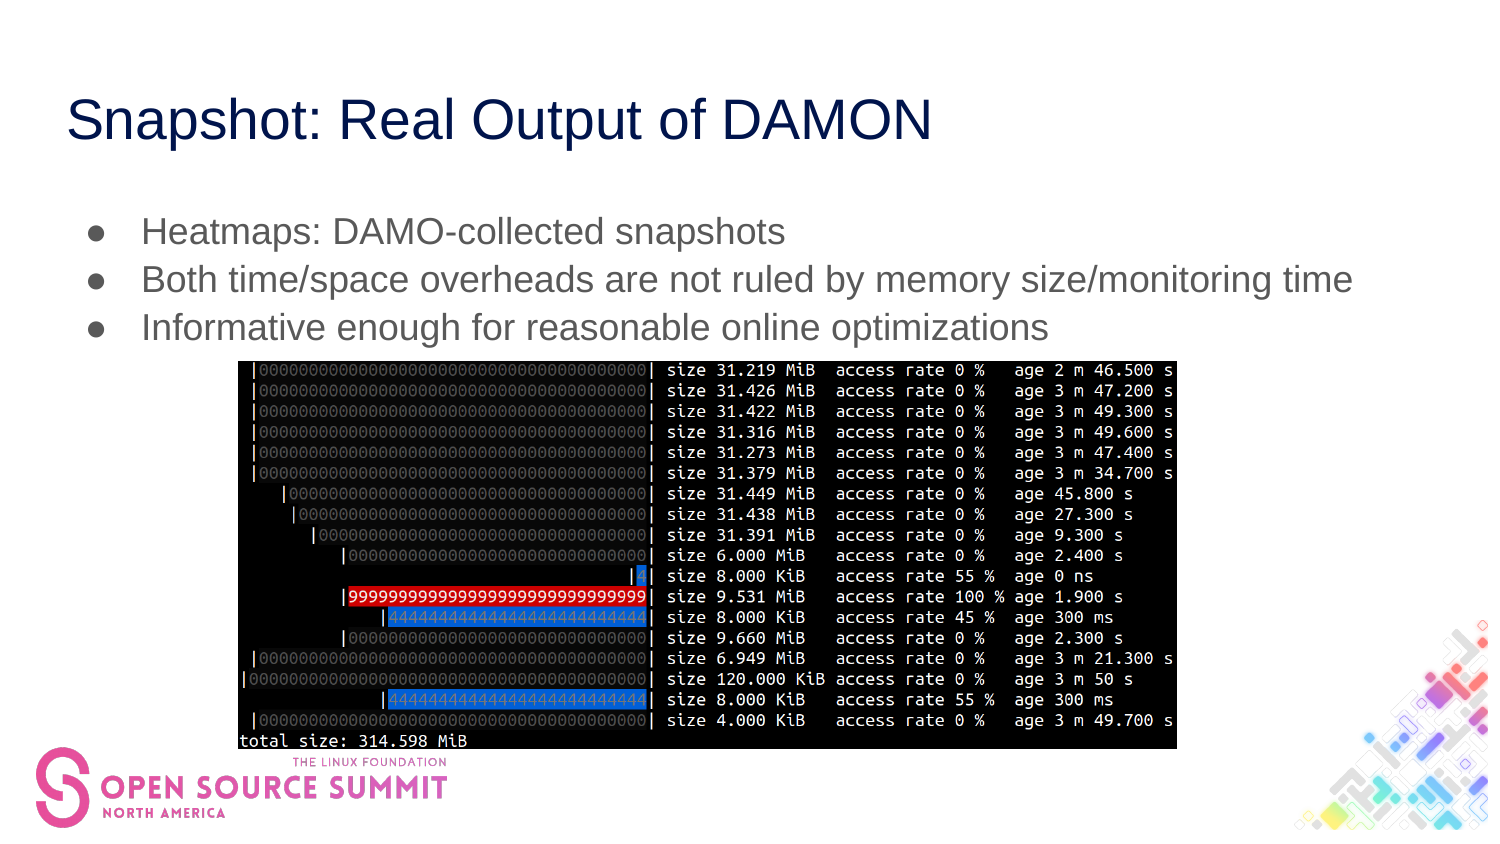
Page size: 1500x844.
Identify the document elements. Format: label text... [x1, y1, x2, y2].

list Heatmaps: DAMO-collected snapshots Both time/space overheads are not ruled by memory size/monitoring time Informative enough for reasonable online optimizations [51, 189, 1449, 734]
picture [1294, 620, 1488, 830]
title Snapshot: Real Output of DAMON [51, 72, 1449, 167]
picture [36, 361, 1177, 828]
